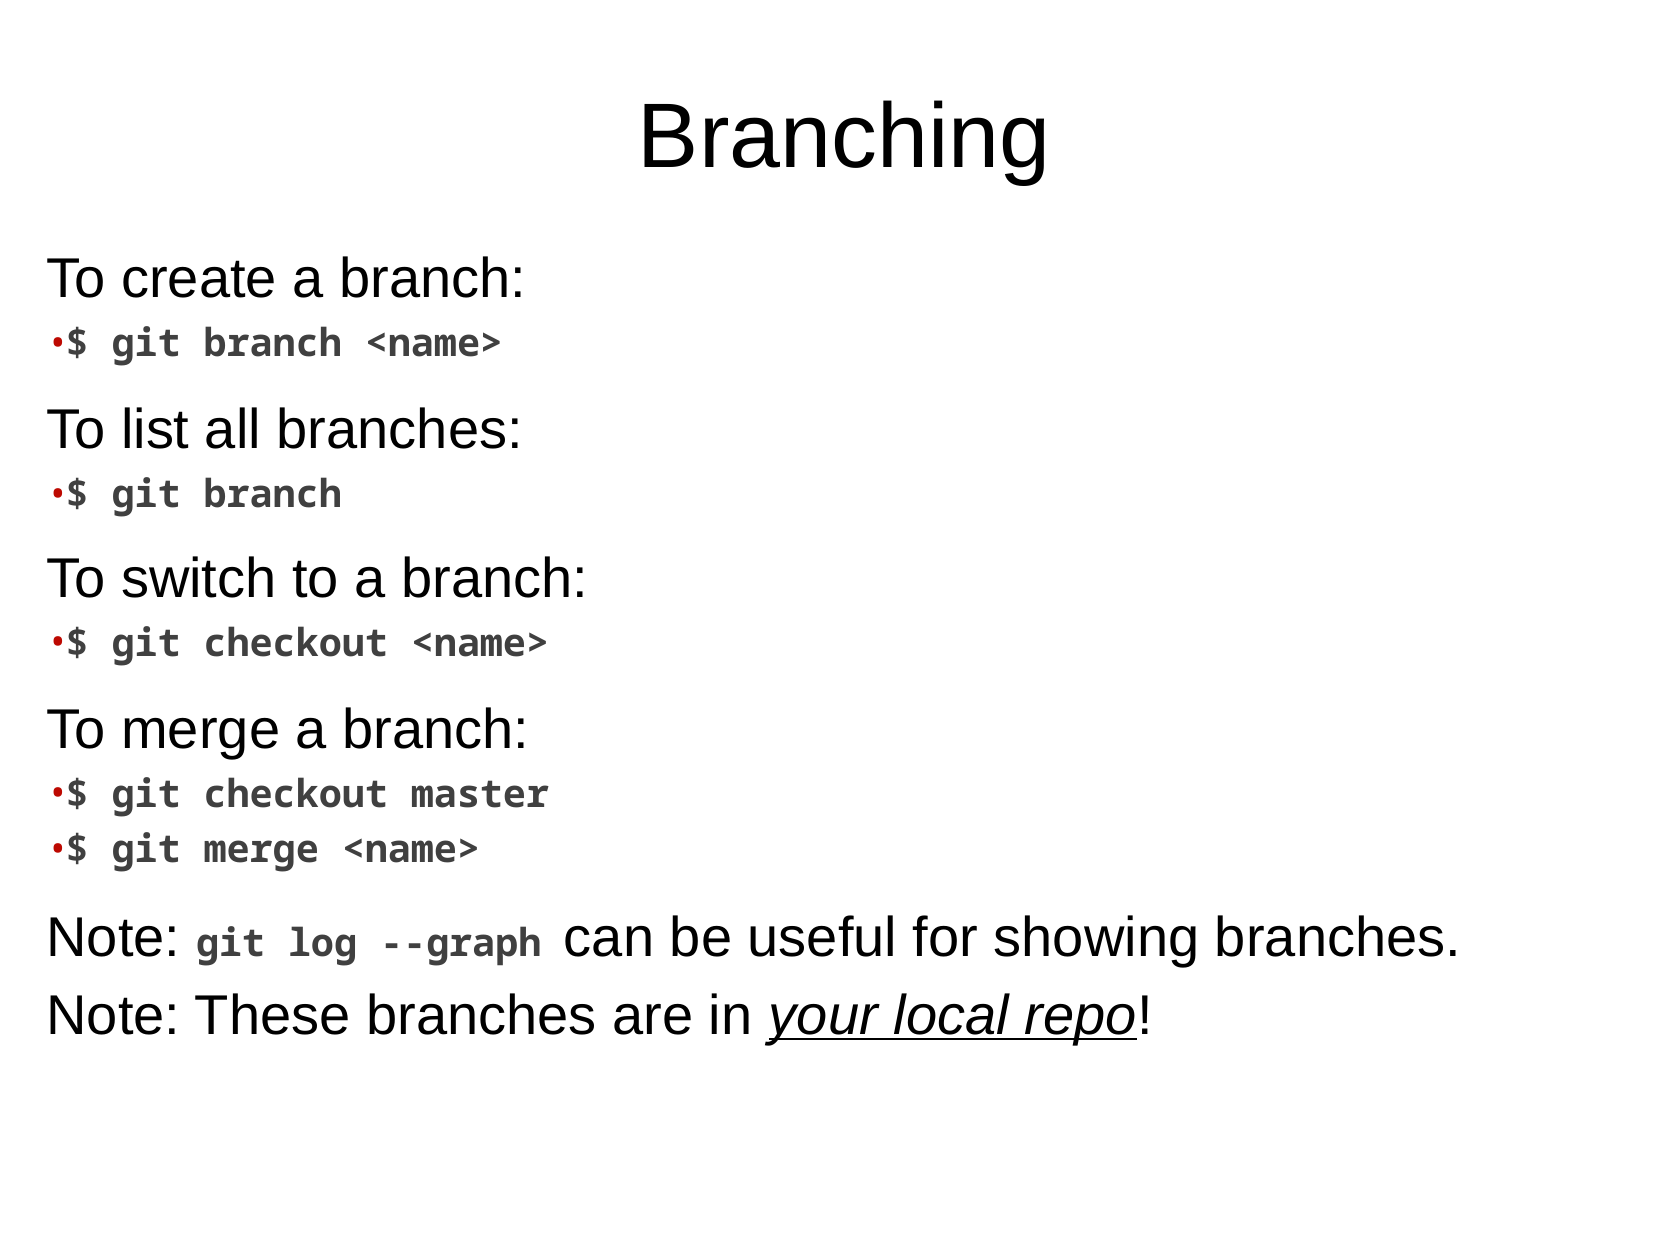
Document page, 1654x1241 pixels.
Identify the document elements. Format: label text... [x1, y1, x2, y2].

list To create a branch: $ git branch <name> To list all branches: $ git branch To switch to a branch: $ git checkout <name> To merge a branch: $ git checkout master $ git merge <name> Note: git log --graph can be useful for showing branches. Note: These branches are in your local repo! [0, 234, 1654, 1061]
title Branching [0, 27, 1654, 234]
